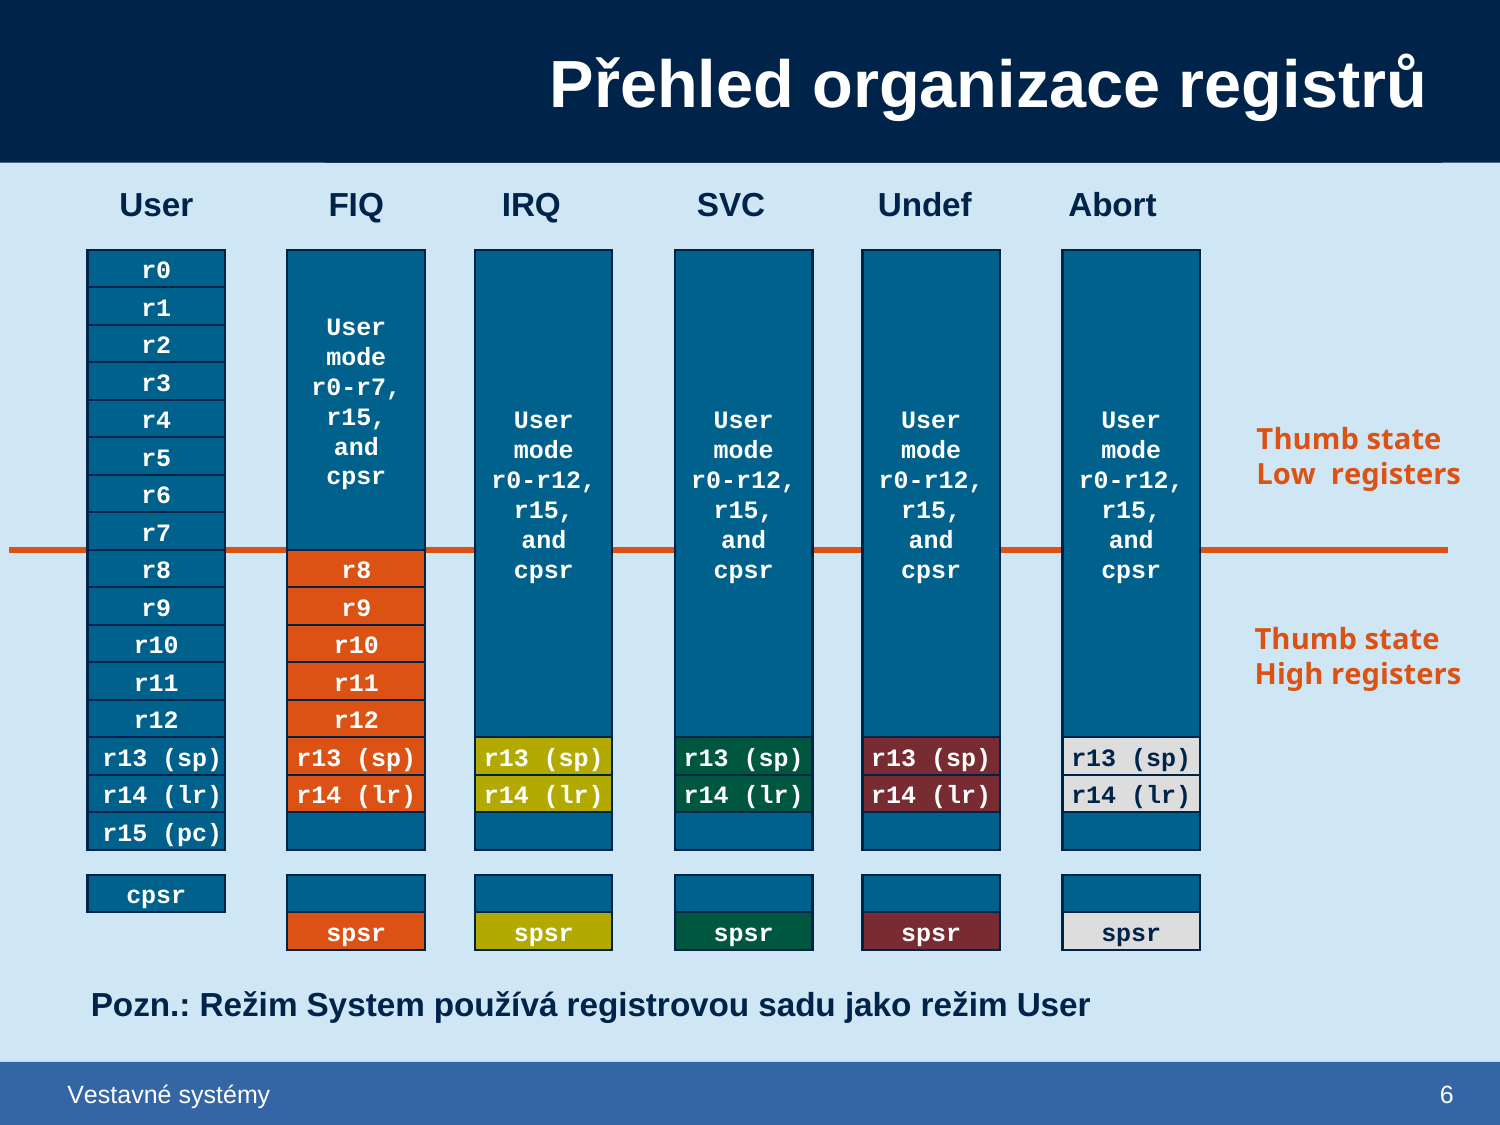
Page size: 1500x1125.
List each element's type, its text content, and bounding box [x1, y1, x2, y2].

text_box [862, 812, 1000, 850]
text_box spsr [675, 913, 813, 950]
text_box r6 [87, 474, 226, 512]
text_box r10 [287, 624, 425, 662]
text_box spsr [474, 913, 613, 950]
text_box r13 (sp) [1062, 738, 1201, 774]
text_box r9 [287, 587, 425, 624]
text_box r12 [87, 699, 226, 737]
text_box r0 [87, 249, 226, 287]
text_box r14 (lr) [862, 774, 1000, 812]
text_box FIQ [287, 174, 425, 231]
text_box r5 [87, 437, 226, 474]
text_box r13 (sp) [87, 737, 226, 774]
text_box r10 [87, 624, 226, 662]
text_box r11 [287, 662, 425, 699]
text_box r11 [87, 662, 226, 699]
title Přehled organizace registrů [324, 0, 1443, 163]
text_box spsr [287, 912, 425, 950]
text_box SVC [662, 174, 800, 231]
text_box [1062, 874, 1201, 913]
text_box [862, 874, 1000, 913]
text_box [1062, 812, 1201, 850]
text_box r14 (lr) [87, 774, 226, 812]
text_box [474, 812, 613, 850]
text_box Undef [849, 174, 1000, 231]
text_box spsr [1062, 913, 1201, 950]
text_box User mode r0-r12, r15, and cpsr [675, 249, 813, 738]
text_box r13 (sp) [287, 737, 425, 774]
text_box [474, 874, 613, 913]
text_box Thumb state Low registers [1241, 412, 1477, 498]
text_box r7 [87, 512, 226, 550]
text_box User [87, 174, 226, 231]
text_box r15 (pc) [87, 812, 226, 850]
text_box [675, 812, 813, 850]
text_box User mode r0-r12, r15, and cpsr [1062, 249, 1201, 738]
text_box r2 [87, 324, 226, 362]
text_box r14 (lr) [675, 774, 813, 812]
text_box r13 (sp) [474, 738, 613, 774]
text_box cpsr [87, 874, 226, 913]
text_box spsr [862, 913, 1000, 950]
text_box [287, 874, 425, 912]
text_box r3 [87, 362, 226, 399]
text_box User mode r0-r7, r15, and cpsr [287, 249, 425, 549]
text_box User mode r0-r12, r15, and cpsr [862, 249, 1000, 738]
text_box r1 [87, 287, 226, 324]
text_box IRQ [462, 174, 601, 231]
text_box r8 [87, 550, 226, 587]
text_box [287, 813, 425, 850]
text_box Thumb state High registers [1239, 612, 1477, 698]
text_box r13 (sp) [675, 738, 813, 774]
text_box r8 [287, 549, 425, 587]
text_box r9 [87, 587, 226, 624]
text_box Pozn.: Režim System používá registrovou sadu jako režim User [75, 975, 1213, 1031]
text_box r13 (sp) [862, 738, 1000, 774]
text_box r4 [87, 399, 226, 437]
text_box r14 (lr) [1062, 774, 1201, 812]
text_box r14 (lr) [287, 774, 425, 813]
text_box r12 [287, 699, 425, 737]
text_box User mode r0-r12, r15, and cpsr [474, 249, 613, 738]
text_box Abort [1037, 174, 1188, 231]
text_box r14 (lr) [474, 774, 613, 812]
text_box [675, 874, 813, 913]
